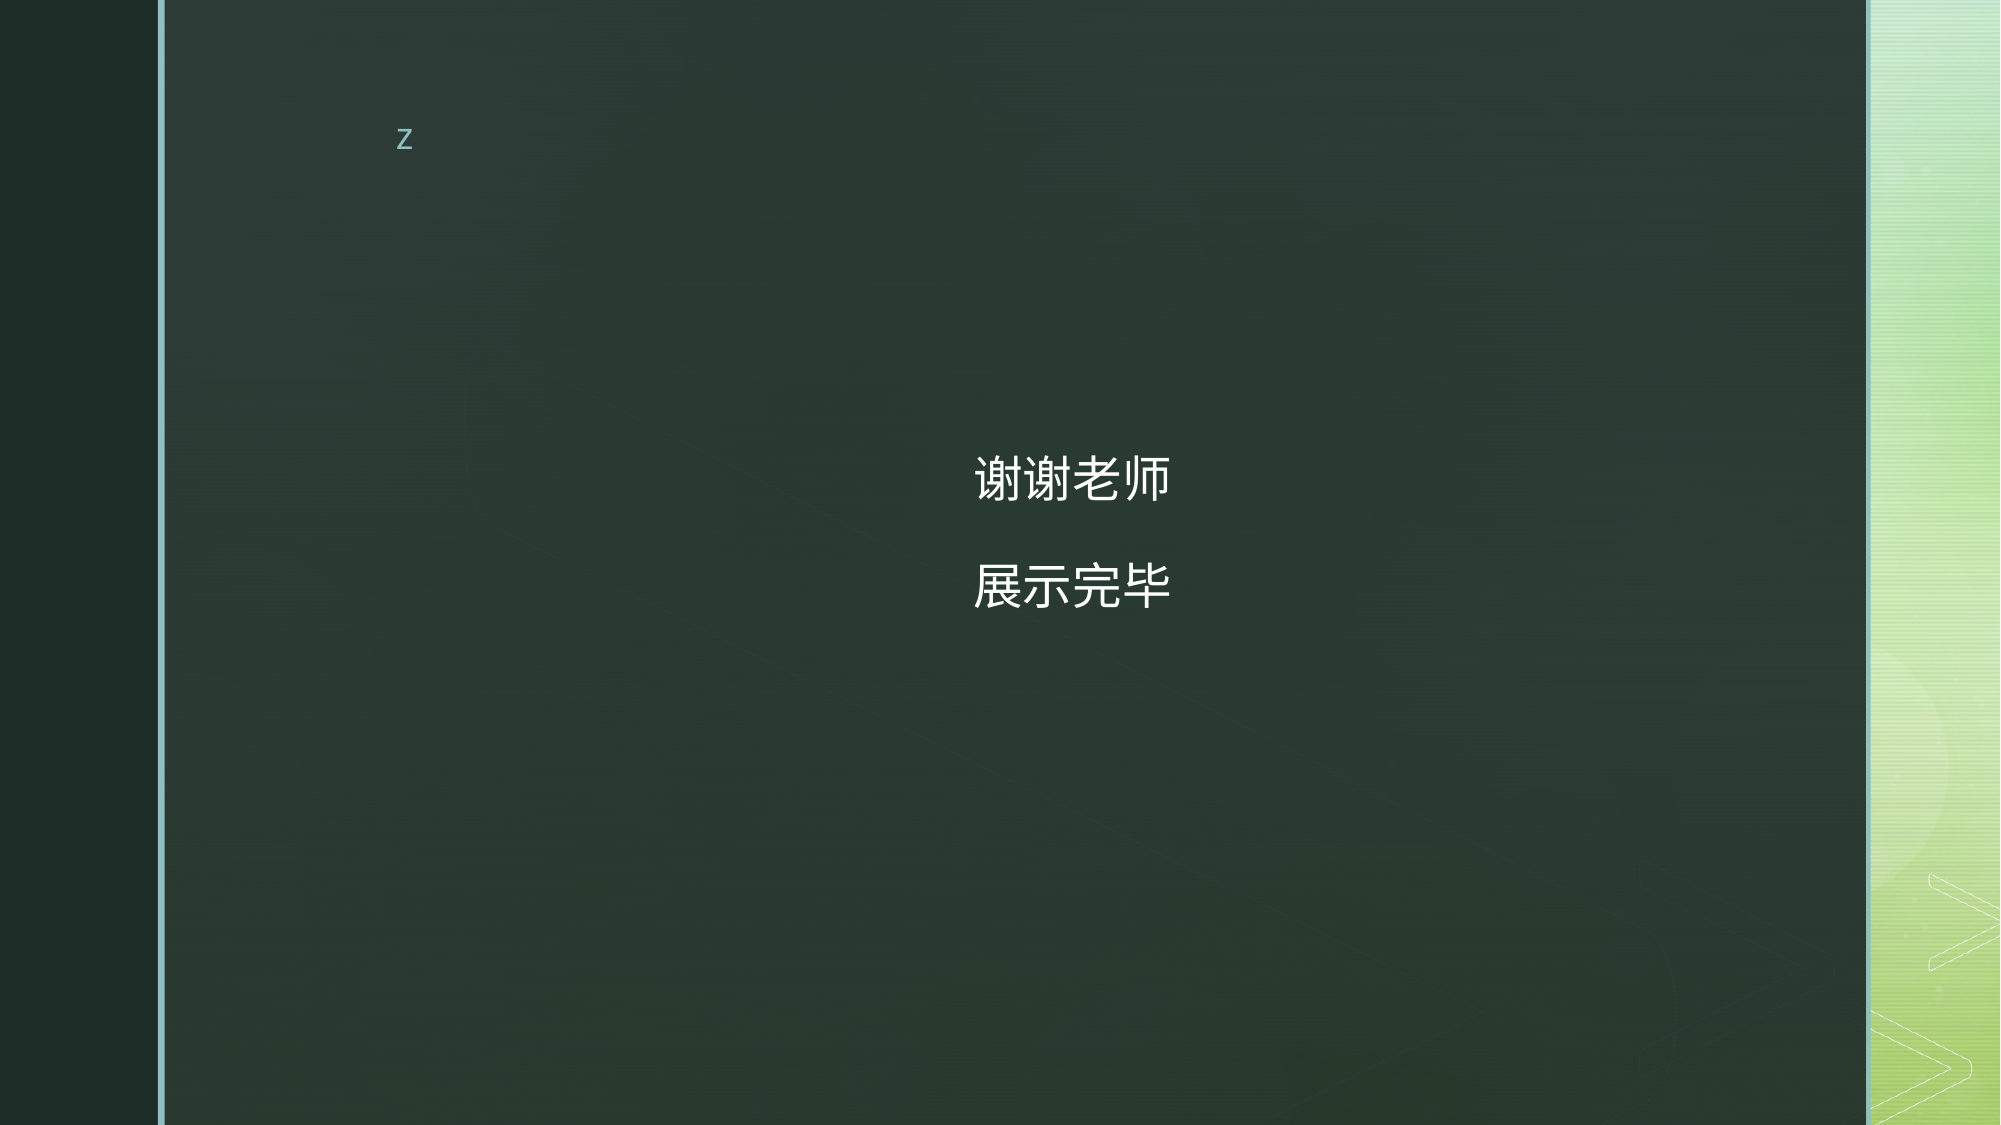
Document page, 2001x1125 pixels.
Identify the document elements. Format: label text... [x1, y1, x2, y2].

title 谢谢老师 展示完毕 [0, 447, 1187, 625]
picture [1871, 0, 2001, 1125]
